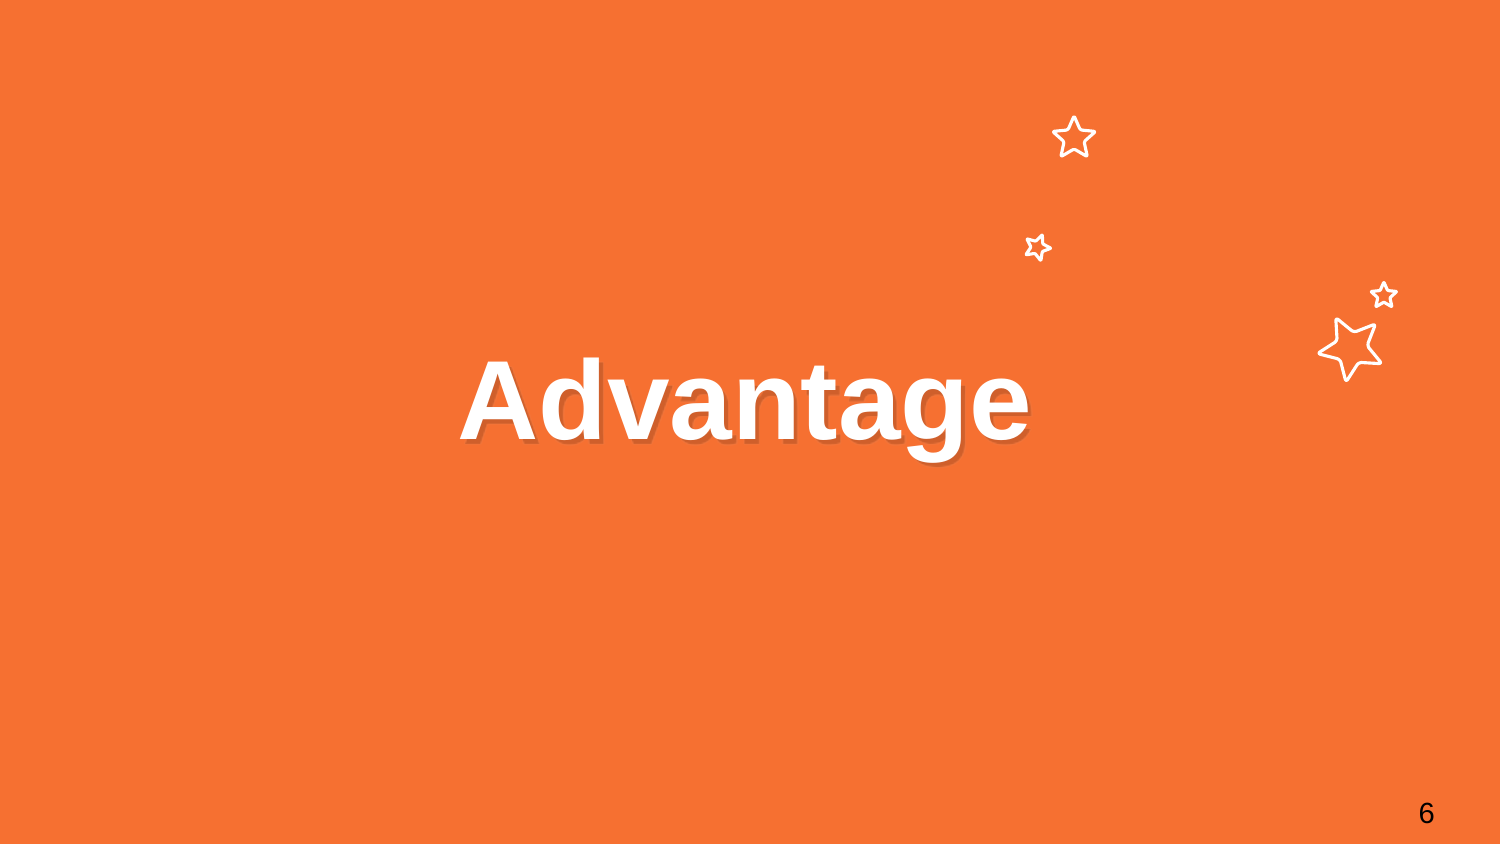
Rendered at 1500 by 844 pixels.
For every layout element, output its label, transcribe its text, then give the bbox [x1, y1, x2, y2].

text_box Advantage [442, 330, 1058, 471]
slide_number <number> [1403, 779, 1494, 844]
